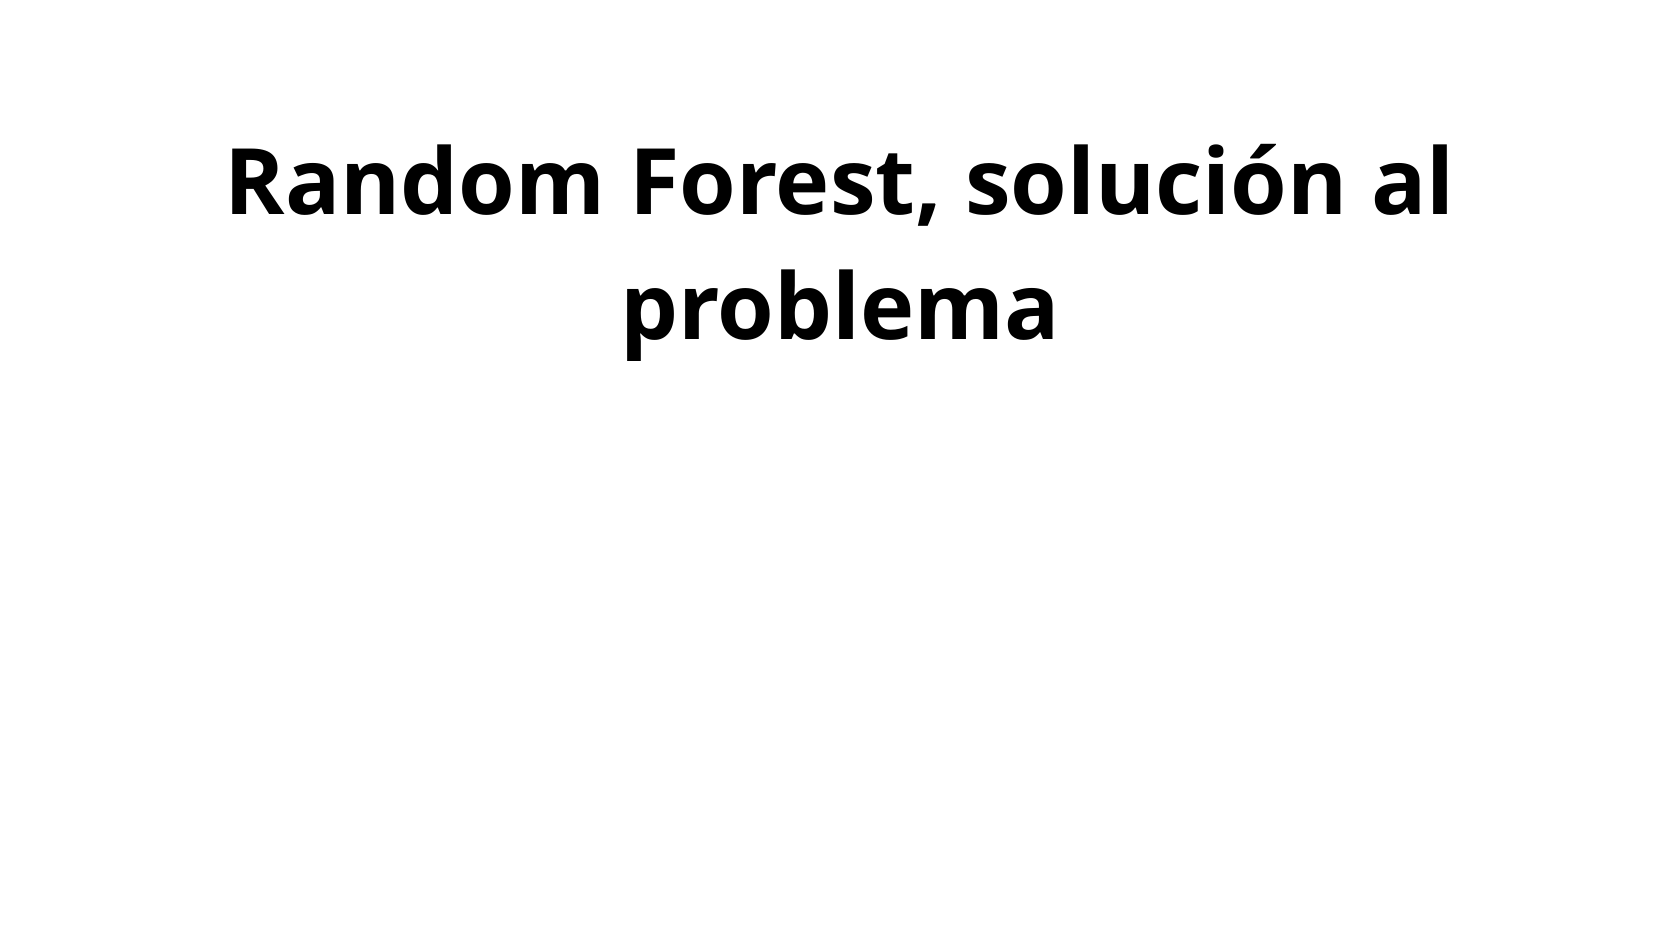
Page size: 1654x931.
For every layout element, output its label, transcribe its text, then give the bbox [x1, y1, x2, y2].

text_box Random Forest, solución al problema [149, 109, 1531, 345]
